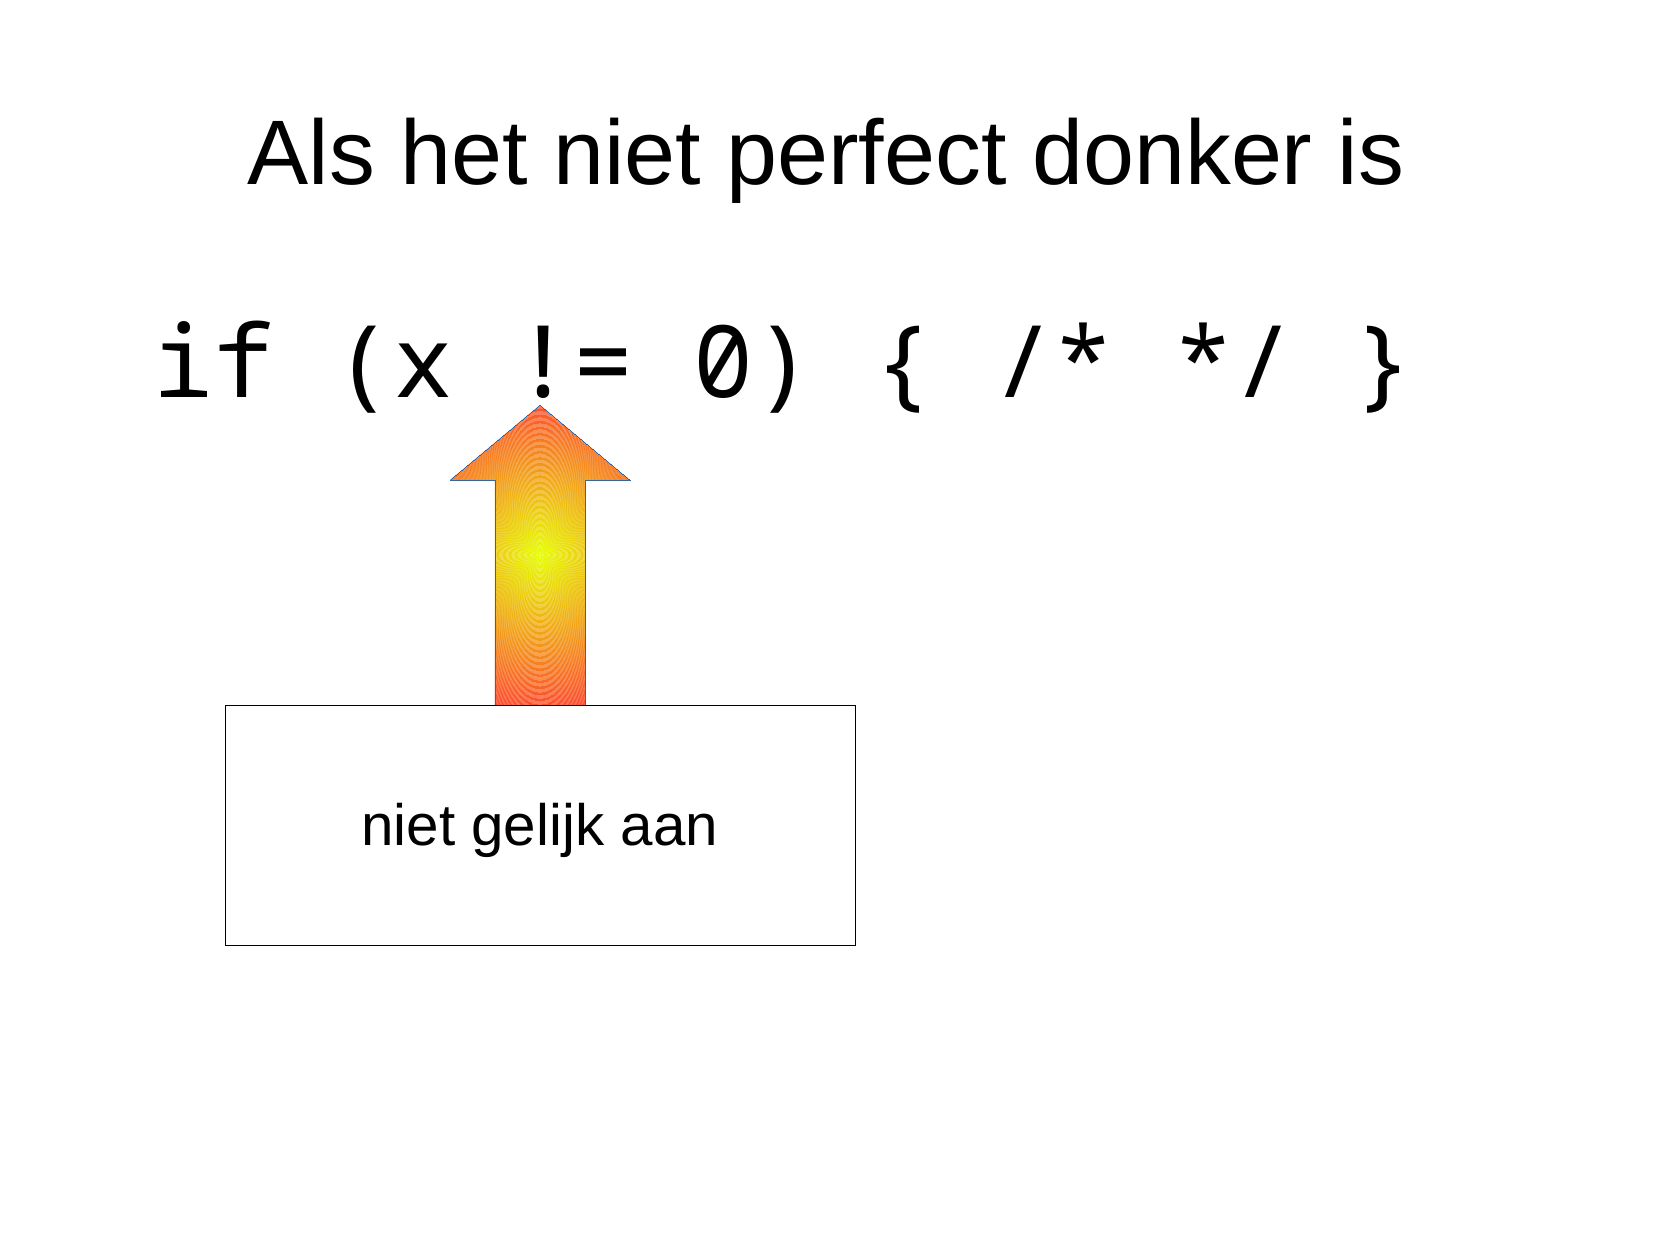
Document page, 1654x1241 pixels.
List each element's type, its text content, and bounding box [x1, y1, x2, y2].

text_box niet gelijk aan [225, 705, 856, 946]
list if (x != 0) { /* */ } [82, 290, 1571, 1010]
title Als het niet perfect donker is [82, 49, 1571, 257]
text_box [450, 405, 631, 705]
